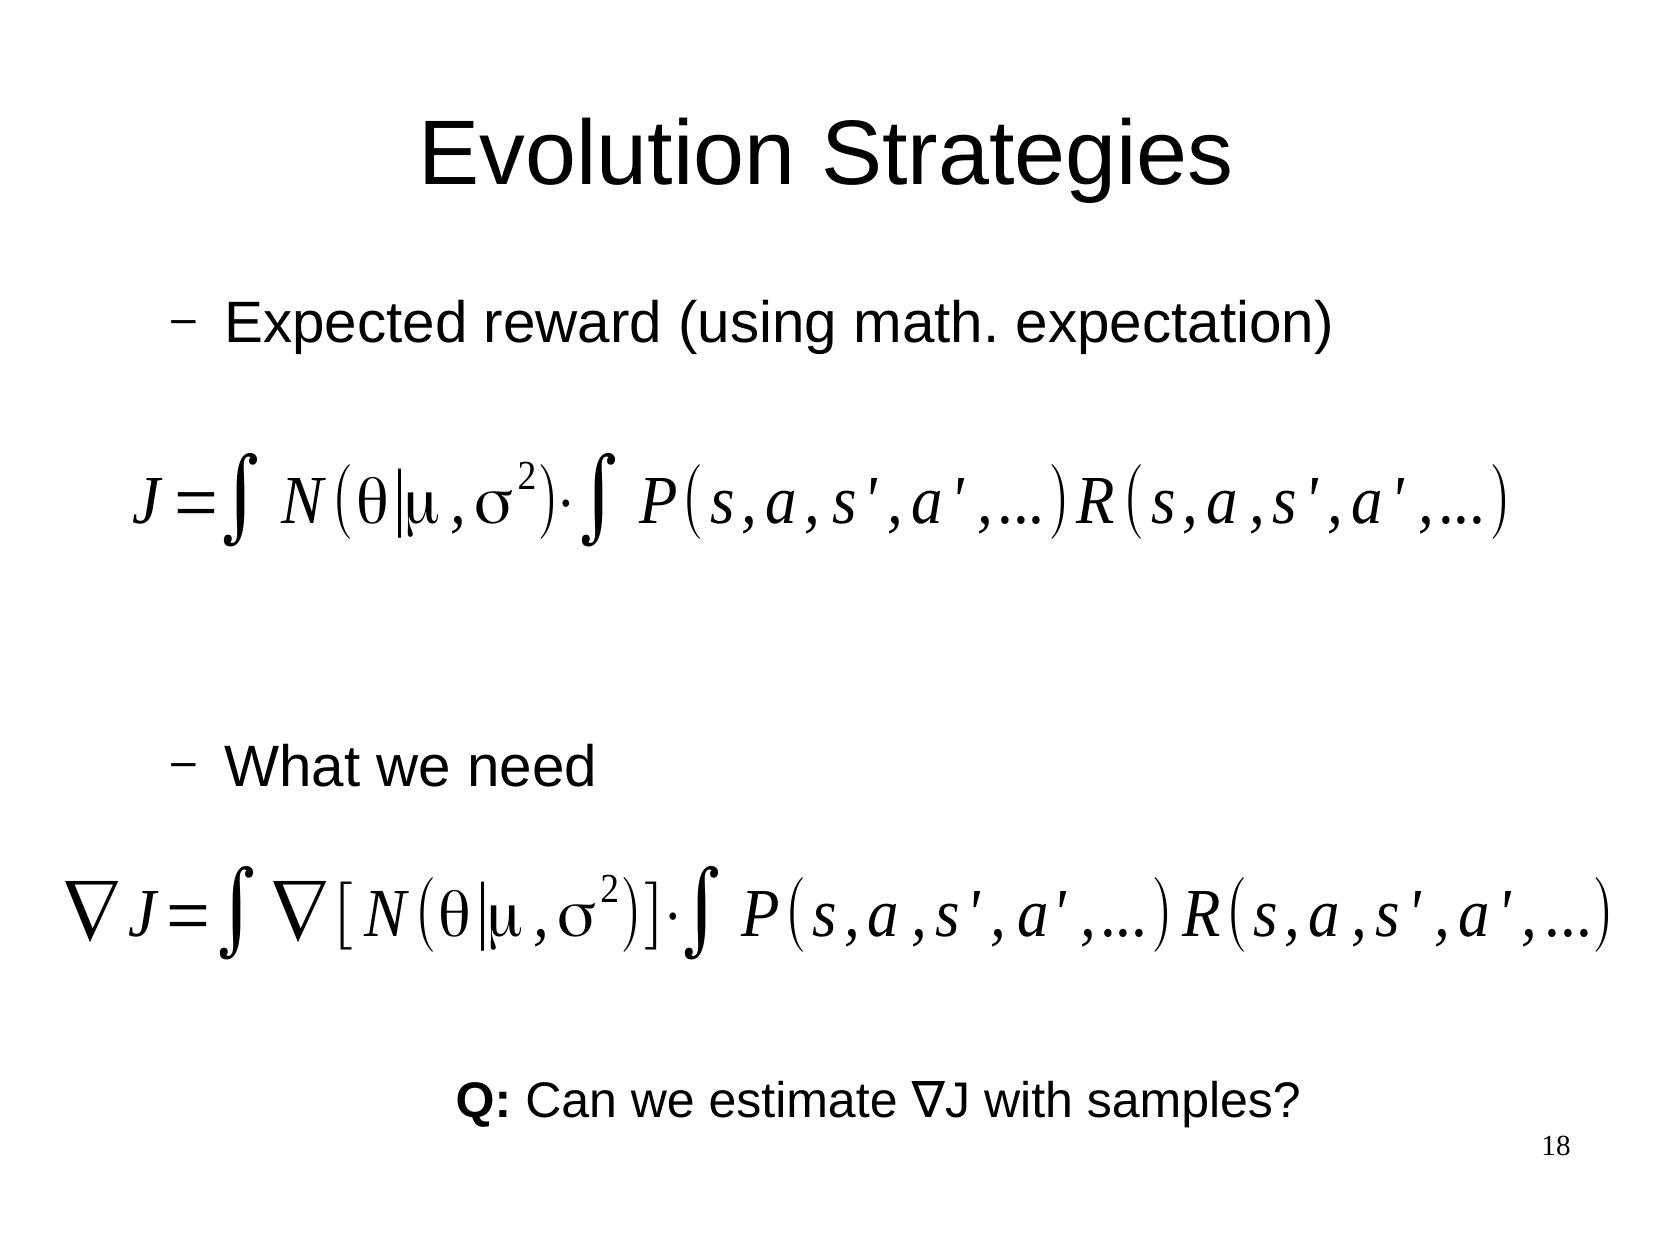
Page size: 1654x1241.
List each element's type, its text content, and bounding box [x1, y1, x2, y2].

text_box Q: Can we estimate ∇J with samples? [240, 1065, 1481, 1241]
list Expected reward (using math. expectation) What we need [82, 290, 1571, 859]
list Expected reward (using math. expectation) What we need [82, 964, 1571, 1241]
chart [45, 859, 1629, 964]
title Evolution Strategies [82, 49, 1571, 257]
chart [116, 446, 1526, 551]
